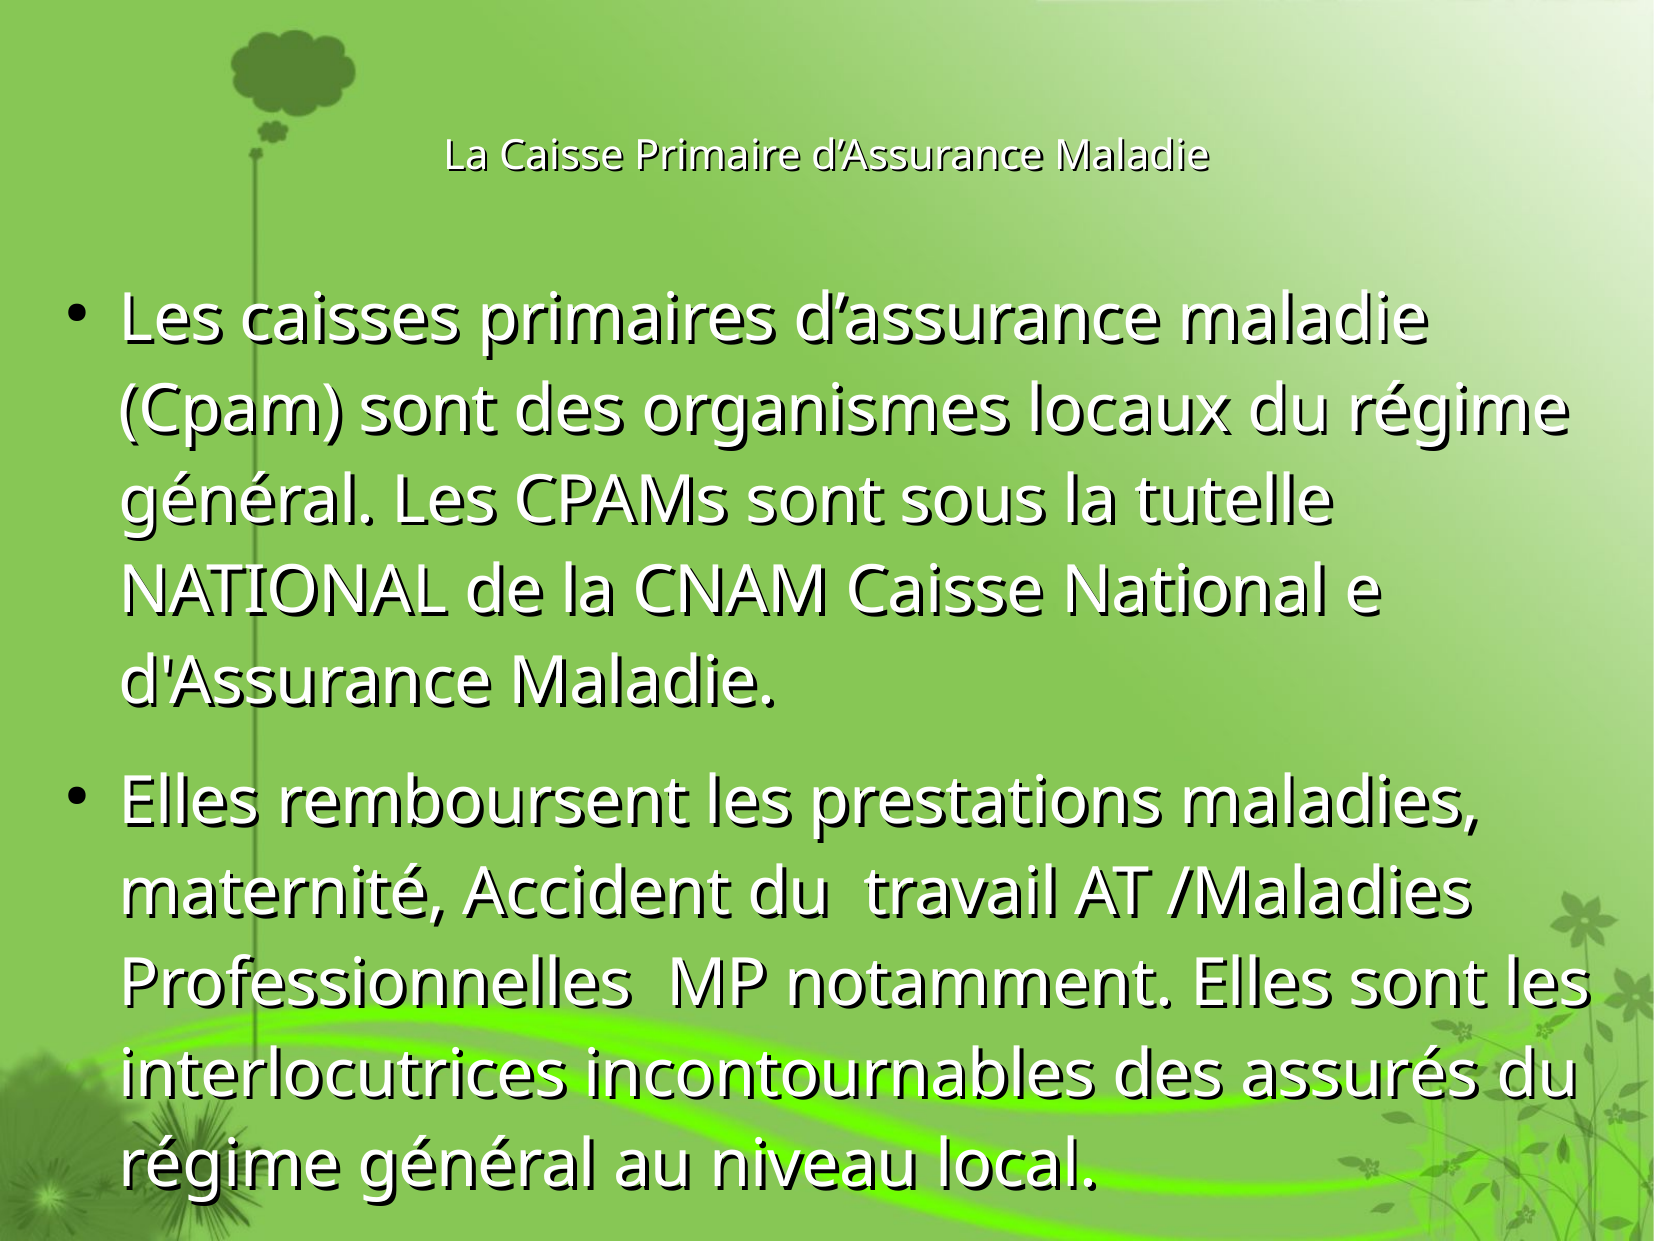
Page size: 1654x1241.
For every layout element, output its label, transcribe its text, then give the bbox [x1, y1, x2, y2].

list Les caisses primaires d’assurance maladie (Cpam) sont des organismes locaux du régime général. Les CPAMs sont sous la tutelle NATIONAL de la CNAM Caisse National e d'Assurance Maladie. Elles remboursent les prestations maladies, maternité, Accident du travail AT /Maladies Professionnelles MP notamment. Elles sont les interlocutrices incontournables des assurés du régime général au niveau local. La CPAM de Nantes : Deux sites Saint Nazaire et Nantes Beaulien , environ 900 agents. [47, 269, 1654, 1241]
picture [0, 0, 1654, 1241]
title La Caisse Primaire d’Assurance Maladie [82, 16, 1571, 269]
